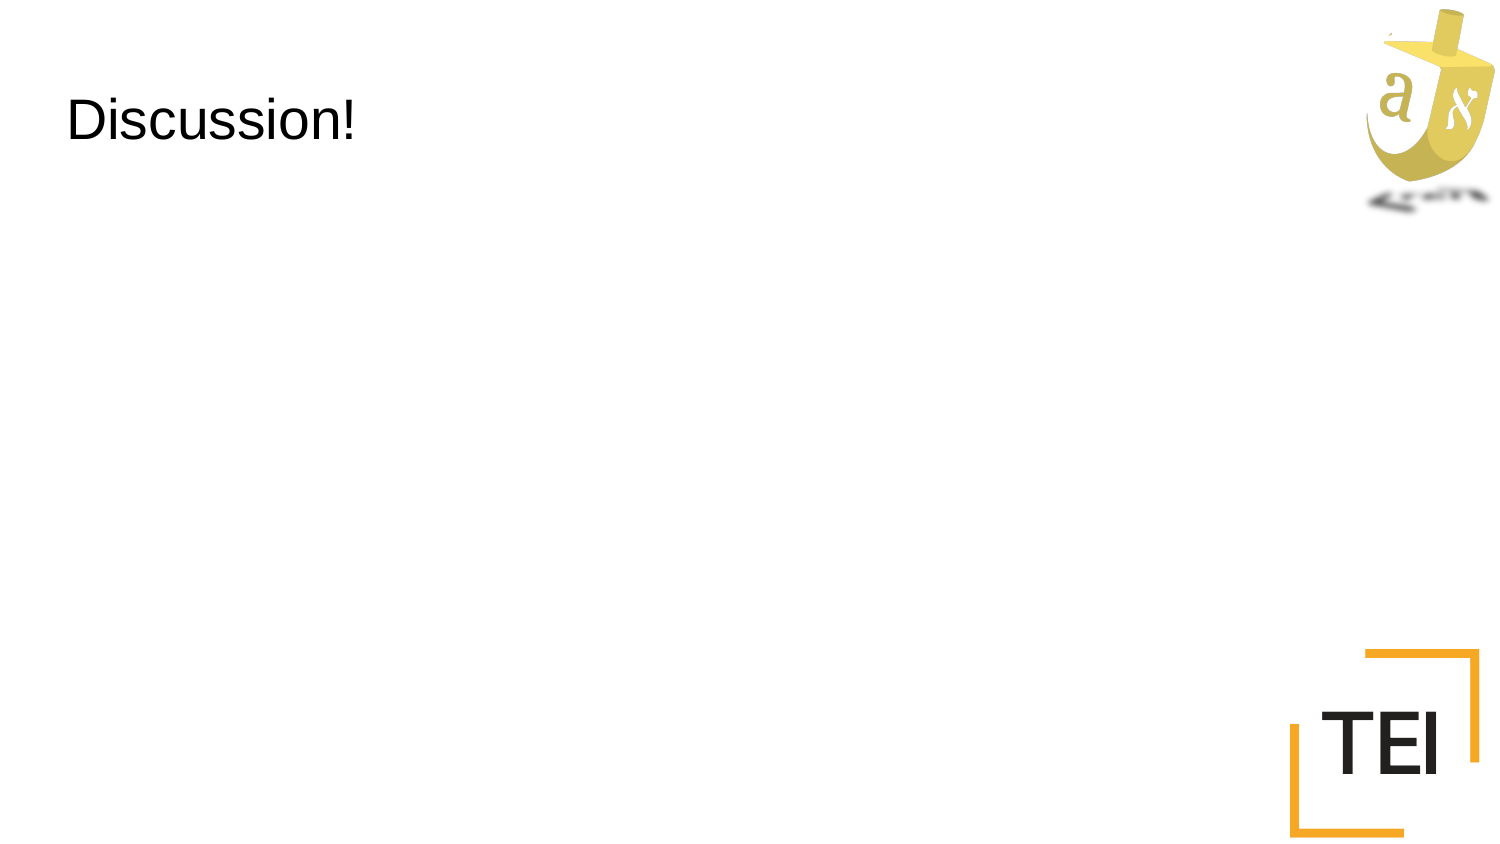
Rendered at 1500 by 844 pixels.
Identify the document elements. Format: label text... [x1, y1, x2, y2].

title Discussion! [51, 72, 1449, 167]
picture [1352, 0, 1500, 220]
picture [1285, 645, 1484, 844]
